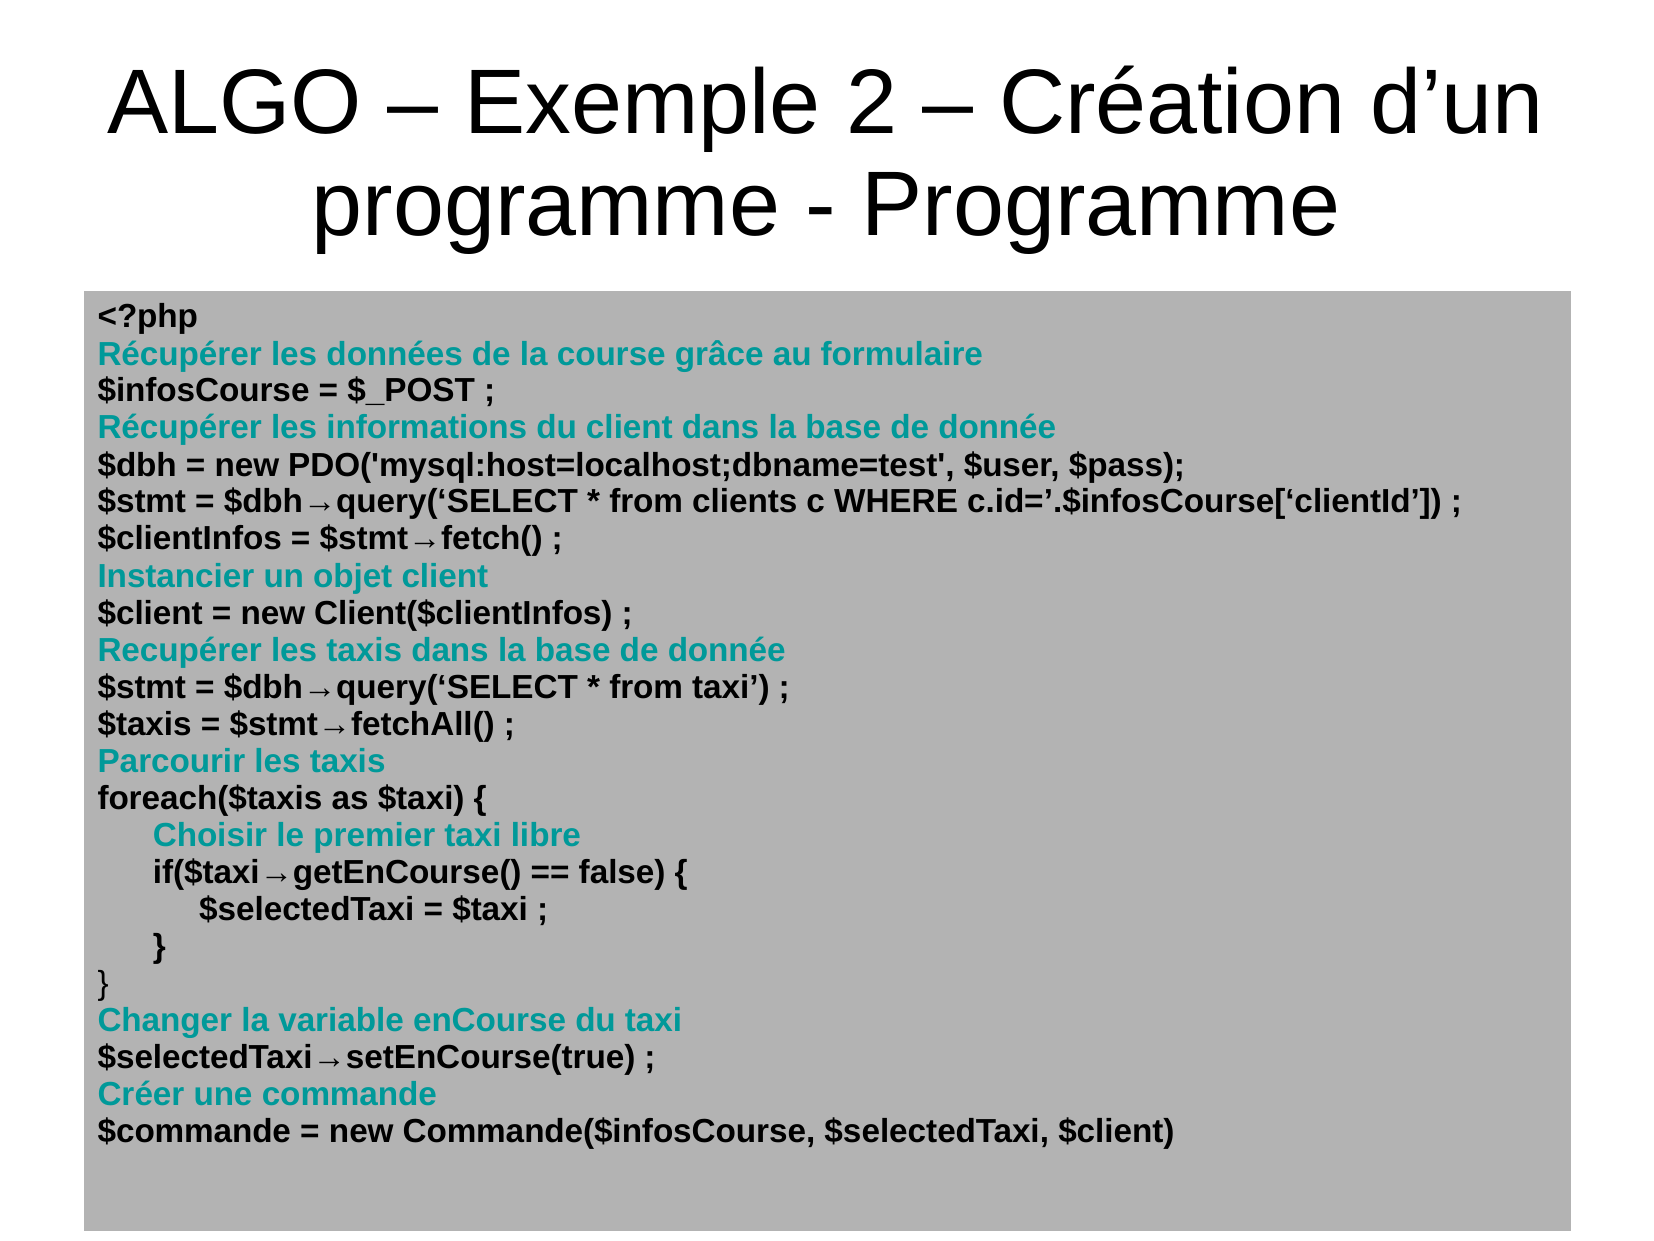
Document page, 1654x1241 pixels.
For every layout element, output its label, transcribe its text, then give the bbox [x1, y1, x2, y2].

table_header <?php Récupérer les données de la course grâce au formulaire $infosCourse = $_POST ; Récupérer les informations du client dans la base de donnée $dbh = new PDO('mysql:host=localhost;dbname=test', $user, $pass); $stmt = $dbh→query(‘SELECT * from clients c WHERE c.id=’.$infosCourse[‘clientId’]) ; $clientInfos = $stmt→fetch() ; Instancier un objet client $client = new Client($clientInfos) ; Recupérer les taxis dans la base de donnée $stmt = $dbh→query(‘SELECT * from taxi’) ; $taxis = $stmt→fetchAll() ; Parcourir les taxis foreach($taxis as $taxi) { Choisir le premier taxi libre if($taxi→getEnCourse() == false) { $selectedTaxi = $taxi ; } } Changer la variable enCourse du taxi $selectedTaxi→setEnCourse(true) ; Créer une commande $commande = new Commande($infosCourse, $selectedTaxi, $client) [84, 291, 1571, 1231]
title ALGO – Exemple 2 – Création d’un programme - Programme [82, 49, 1571, 257]
